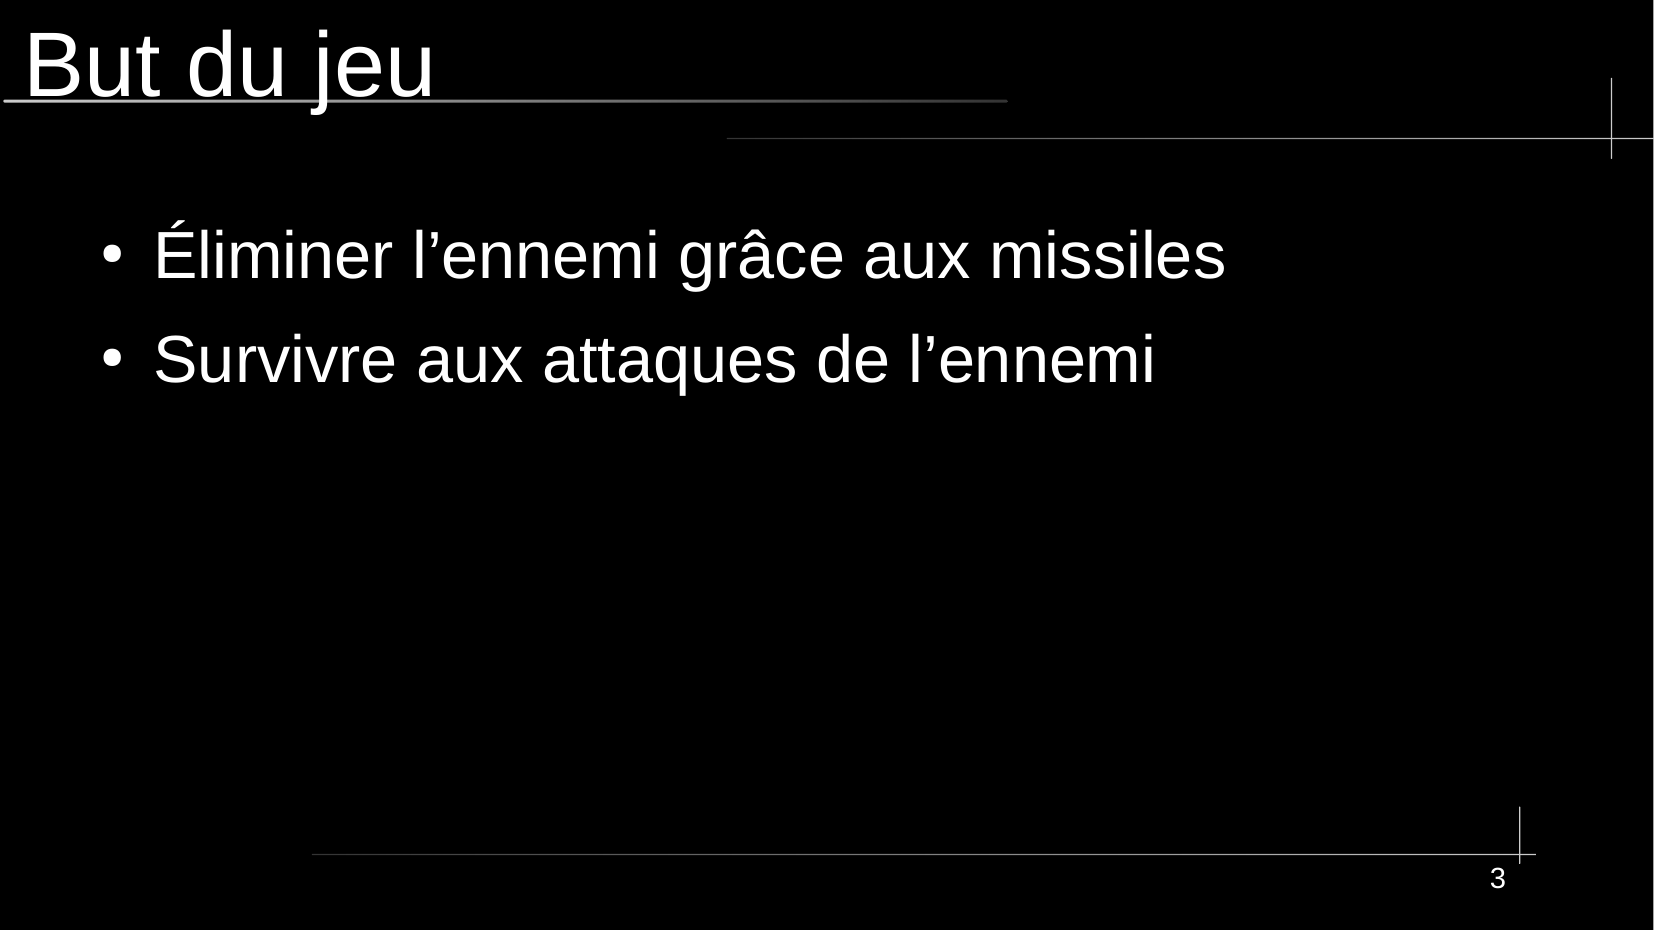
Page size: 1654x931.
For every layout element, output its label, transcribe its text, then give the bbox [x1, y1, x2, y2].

title But du jeu [23, 11, 1589, 119]
list Éliminer l’ennemi grâce aux missiles Survivre aux attaques de l’ennemi [82, 217, 1571, 758]
